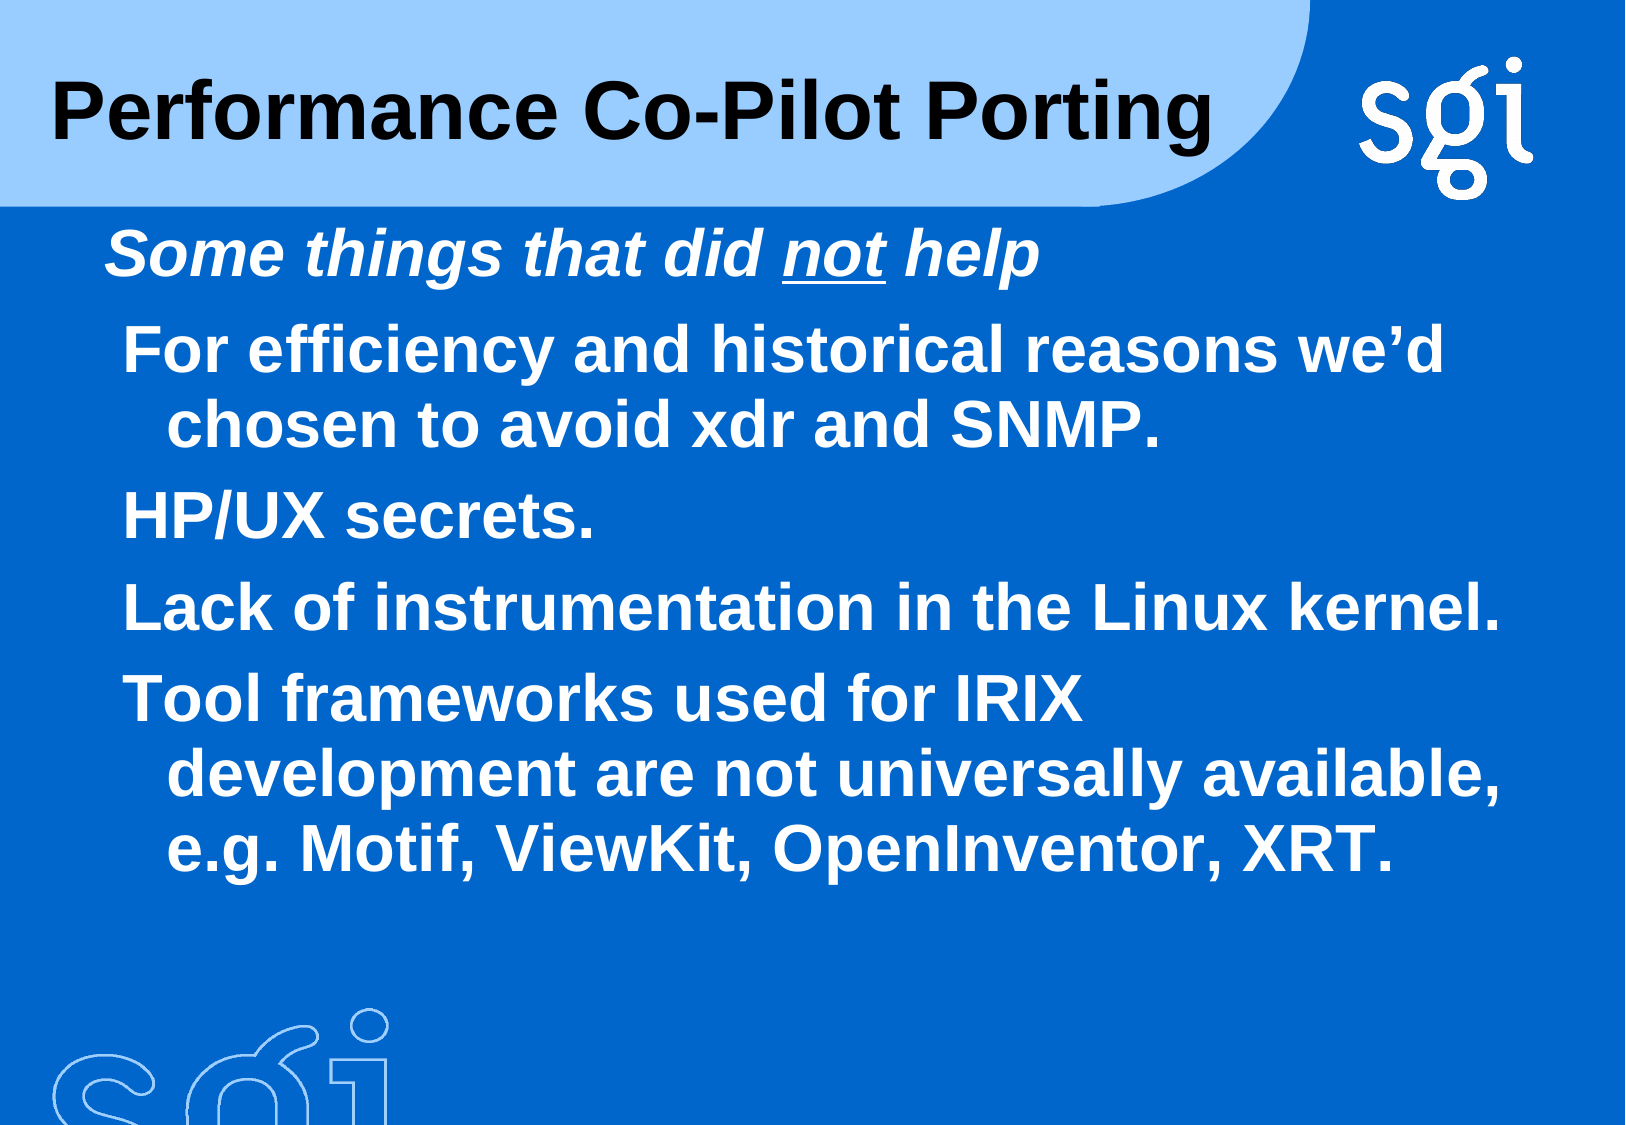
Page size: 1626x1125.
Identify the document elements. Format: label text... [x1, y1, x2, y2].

list Some things that did not help For efficiency and historical reasons we’d chosen to avoid xdr and SNMP. HP/UX secrets. Lack of instrumentation in the Linux kernel. Tool frameworks used for IRIX development are not universally available, e.g. Motif, ViewKit, OpenInventor, XRT. [90, 209, 1521, 1014]
title Performance Co-Pilot Porting [36, 33, 1318, 199]
